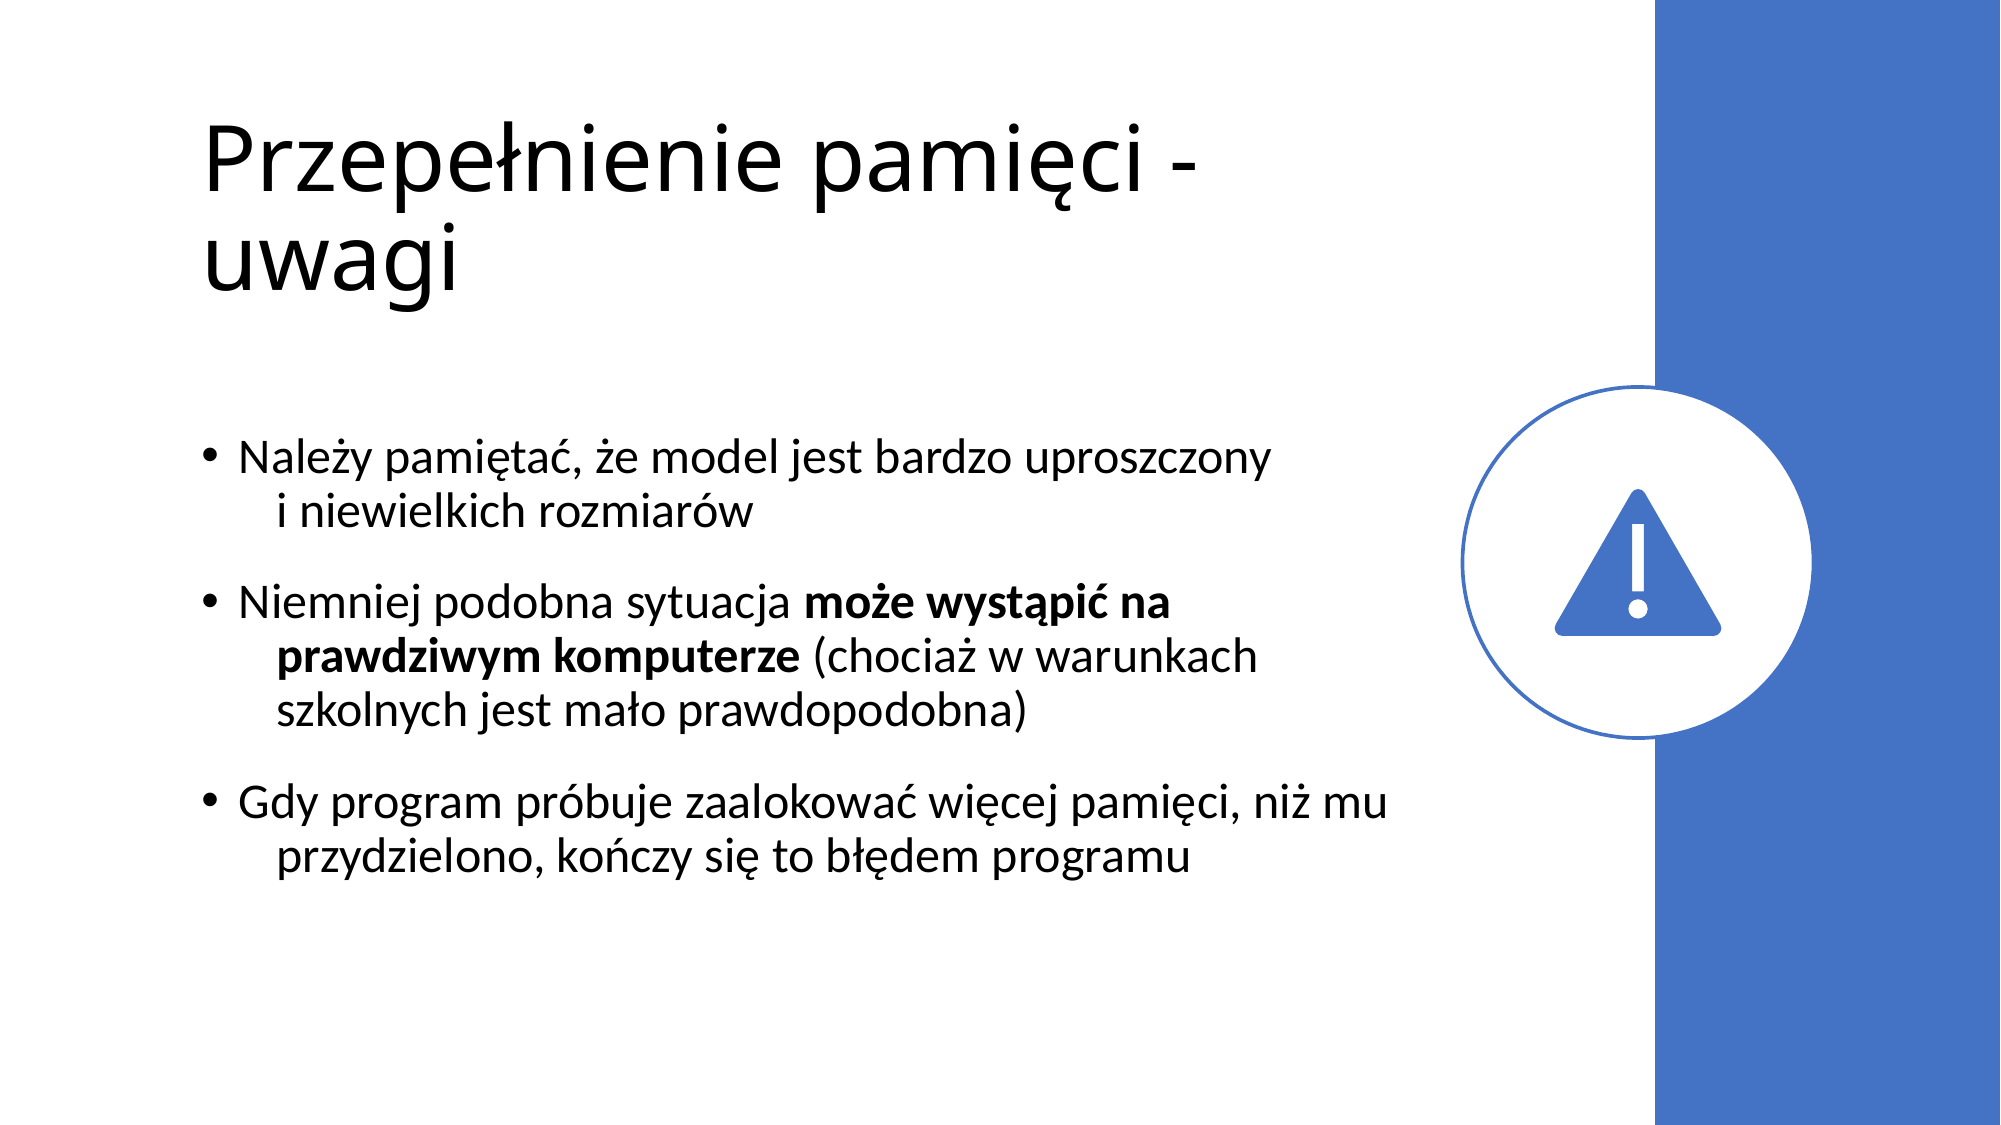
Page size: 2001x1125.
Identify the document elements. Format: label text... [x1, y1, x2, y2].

text_box [1462, 0, 2000, 1125]
title Przepełnienie pamięci - uwagi [186, 102, 1413, 321]
list Należy pamiętać, że model jest bardzo uproszczony i niewielkich rozmiarów Niemniej podobna sytuacja może wystąpić na prawdziwym komputerze (chociaż w warunkach szkolnych jest mało prawdopodobna) Gdy program próbuje zaalokować więcej pamięci, niż mu przydzielono, kończy się to błędem programu [186, 373, 1463, 940]
picture [1544, 468, 1732, 657]
